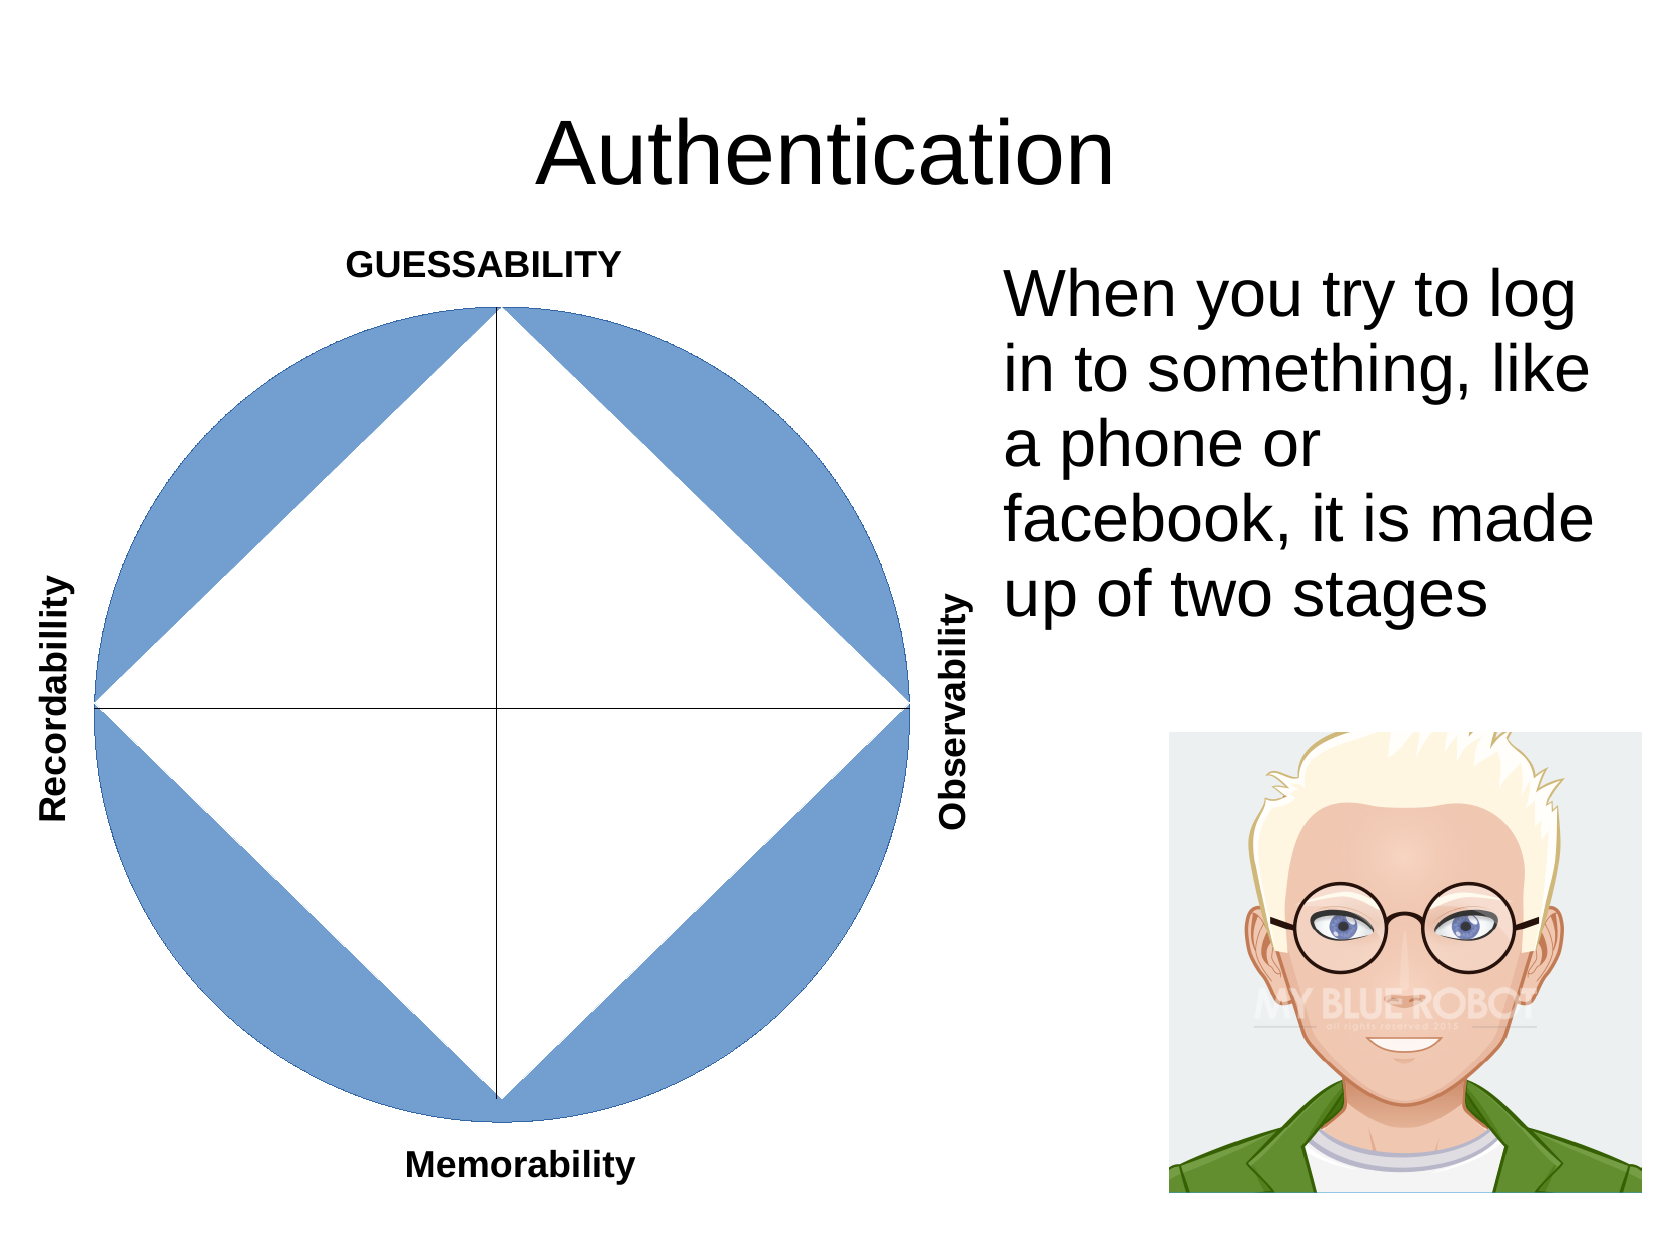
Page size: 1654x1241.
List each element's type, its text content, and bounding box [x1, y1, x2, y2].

text_box [497, 307, 910, 708]
text_box Recordabillity [23, 560, 83, 839]
text_box Memorability [389, 1136, 651, 1193]
picture [1169, 732, 1642, 1193]
text_box GUESSABILITY [330, 236, 638, 294]
title Authentication [82, 49, 1571, 257]
text_box [94, 307, 496, 708]
text_box Observability [923, 578, 981, 846]
list When you try to log in to something, like a phone or facebook, it is made up of two stages [933, 256, 1619, 976]
text_box [94, 709, 910, 1123]
